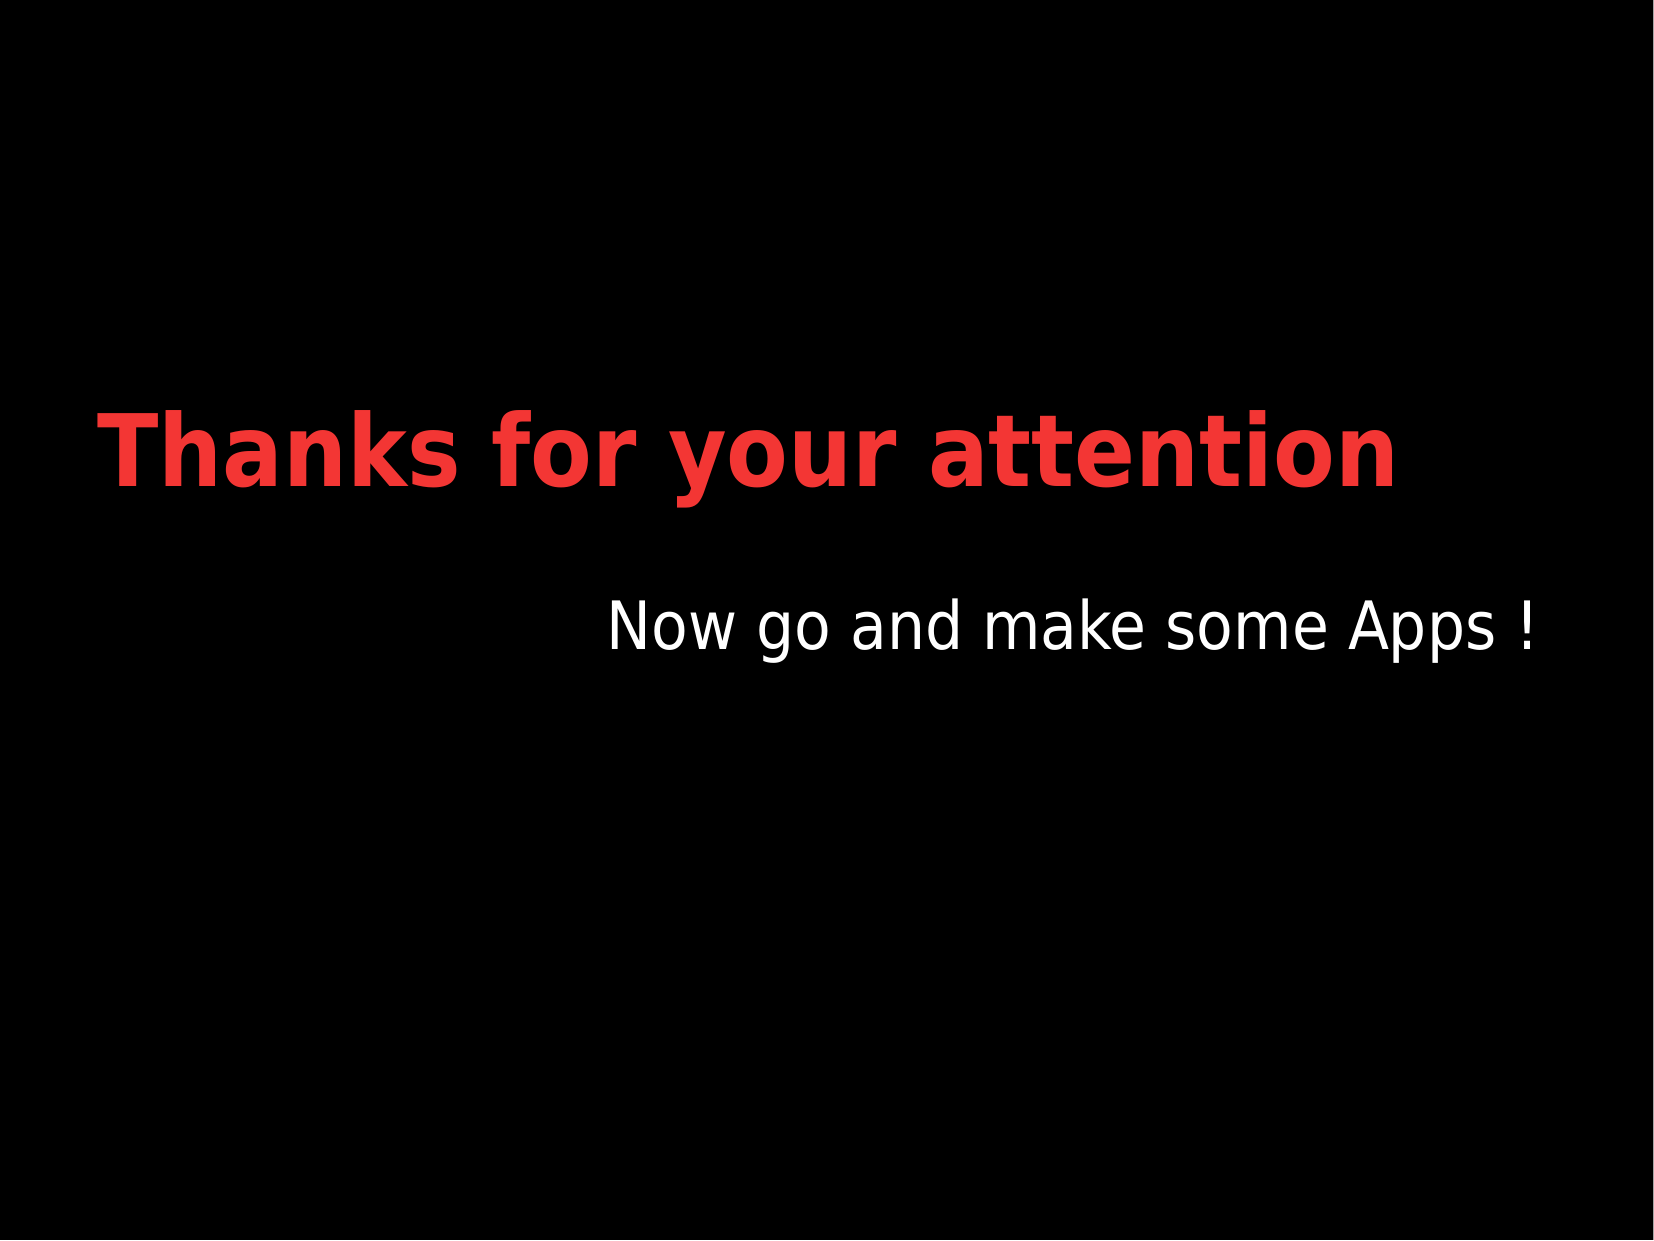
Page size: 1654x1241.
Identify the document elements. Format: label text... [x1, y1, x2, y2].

subtitle Thanks for your attention Now go and make some Apps ! [82, 49, 1571, 1010]
